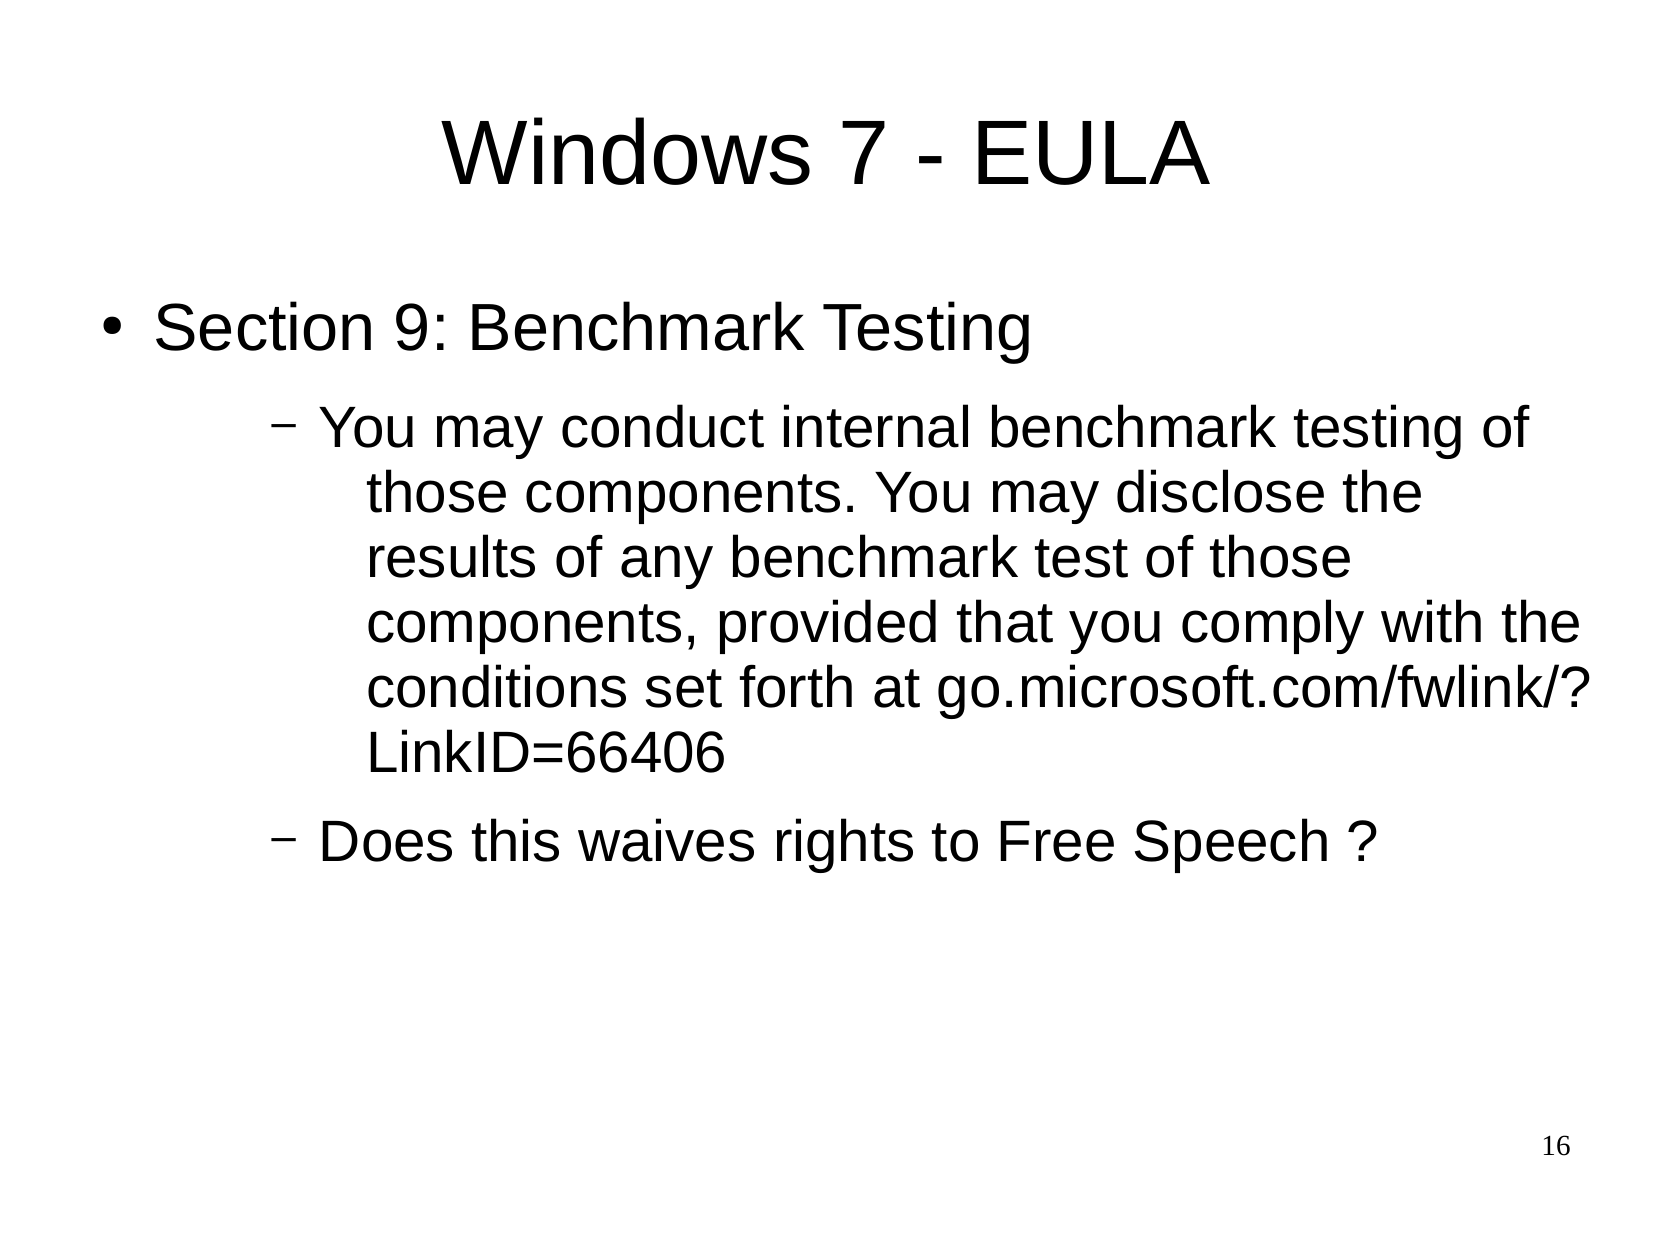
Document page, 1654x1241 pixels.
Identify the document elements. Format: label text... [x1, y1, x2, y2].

title Windows 7 - EULA [82, 49, 1571, 257]
list Section 9: Benchmark Testing You may conduct internal benchmark testing of those components. You may disclose the results of any benchmark test of those components, provided that you comply with the conditions set forth at go.microsoft.com/fwlink/?LinkID=66406 Does this waives rights to Free Speech ? [82, 290, 1613, 1094]
